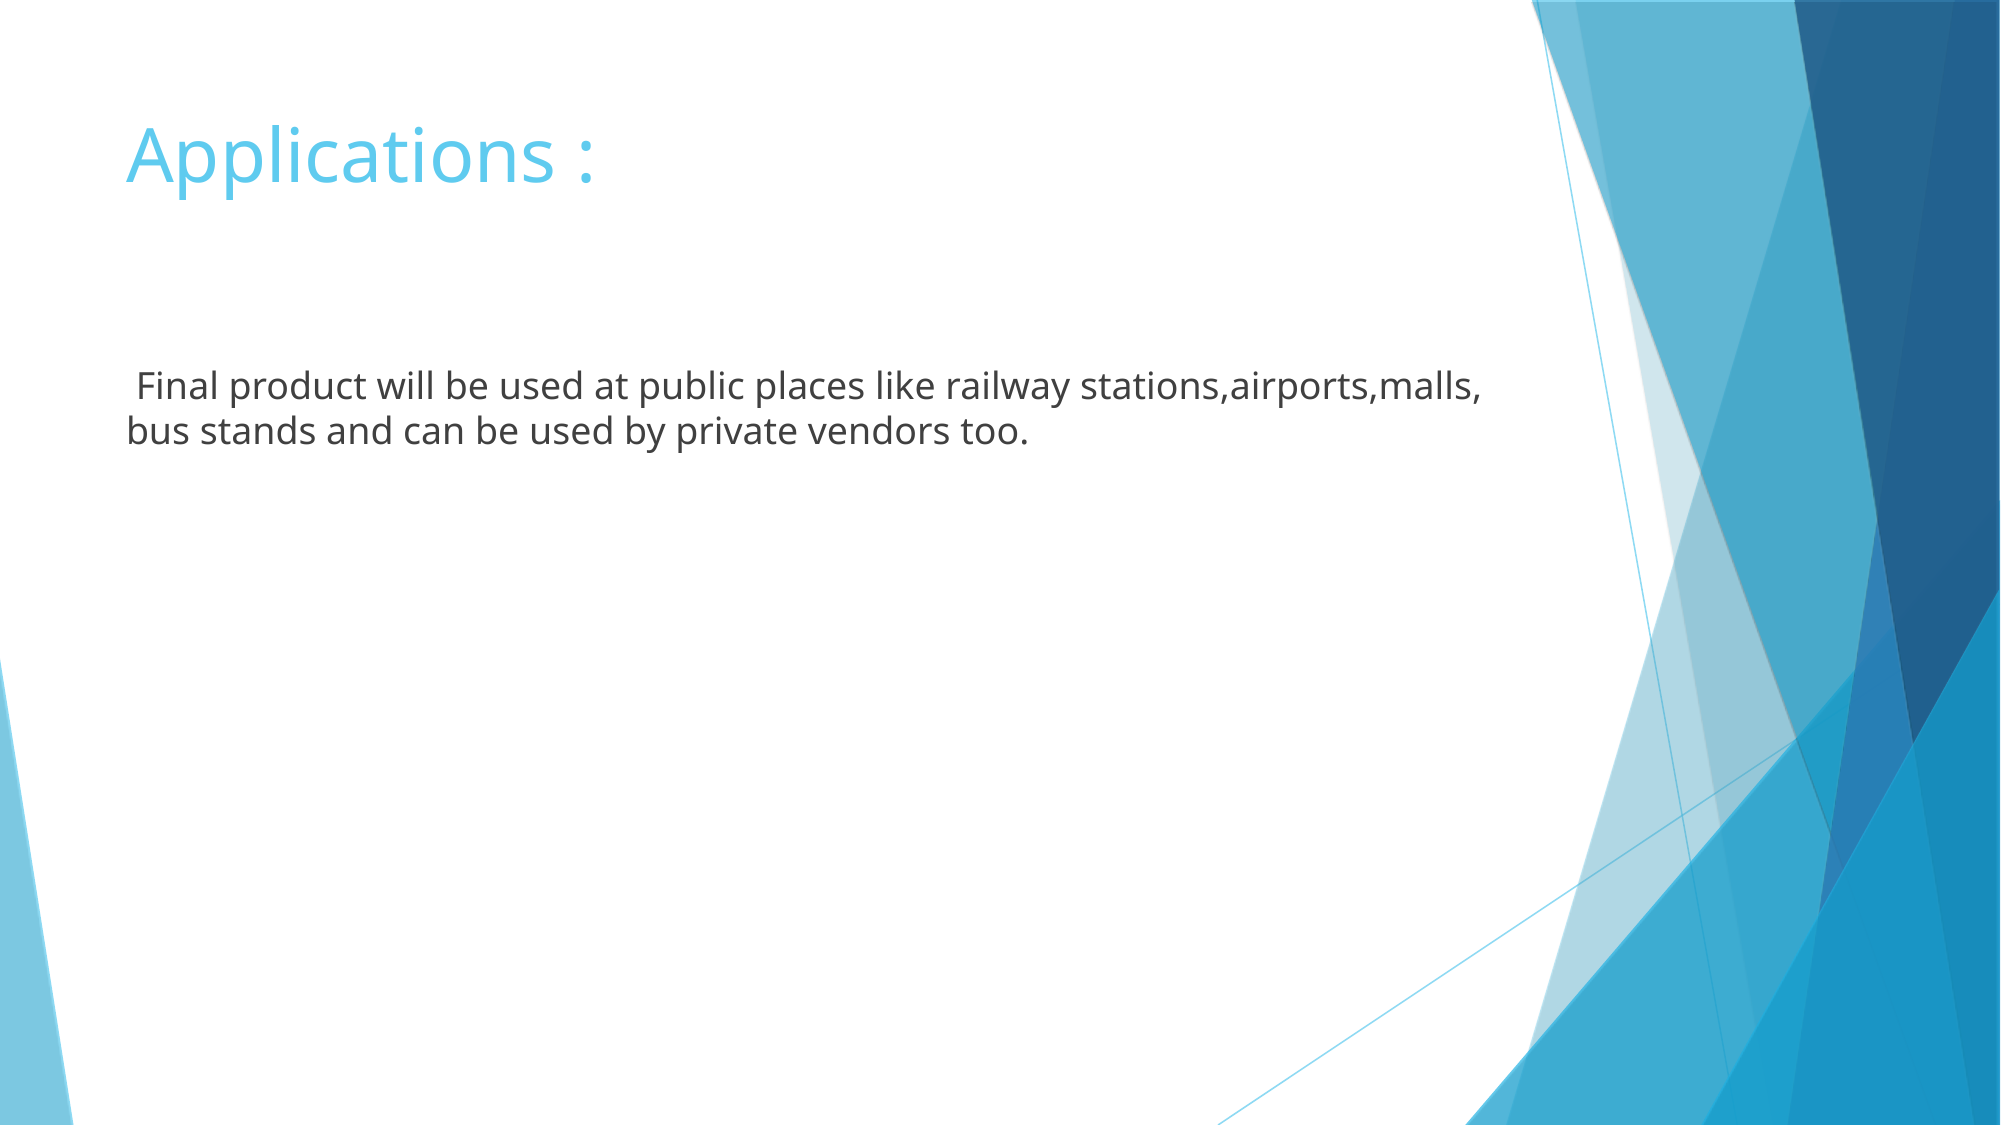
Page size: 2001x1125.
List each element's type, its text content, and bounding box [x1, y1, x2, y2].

list Final product will be used at public places like railway stations,airports,malls, bus stands and can be used by private vendors too. [111, 354, 1522, 992]
title Applications : [111, 99, 1522, 317]
